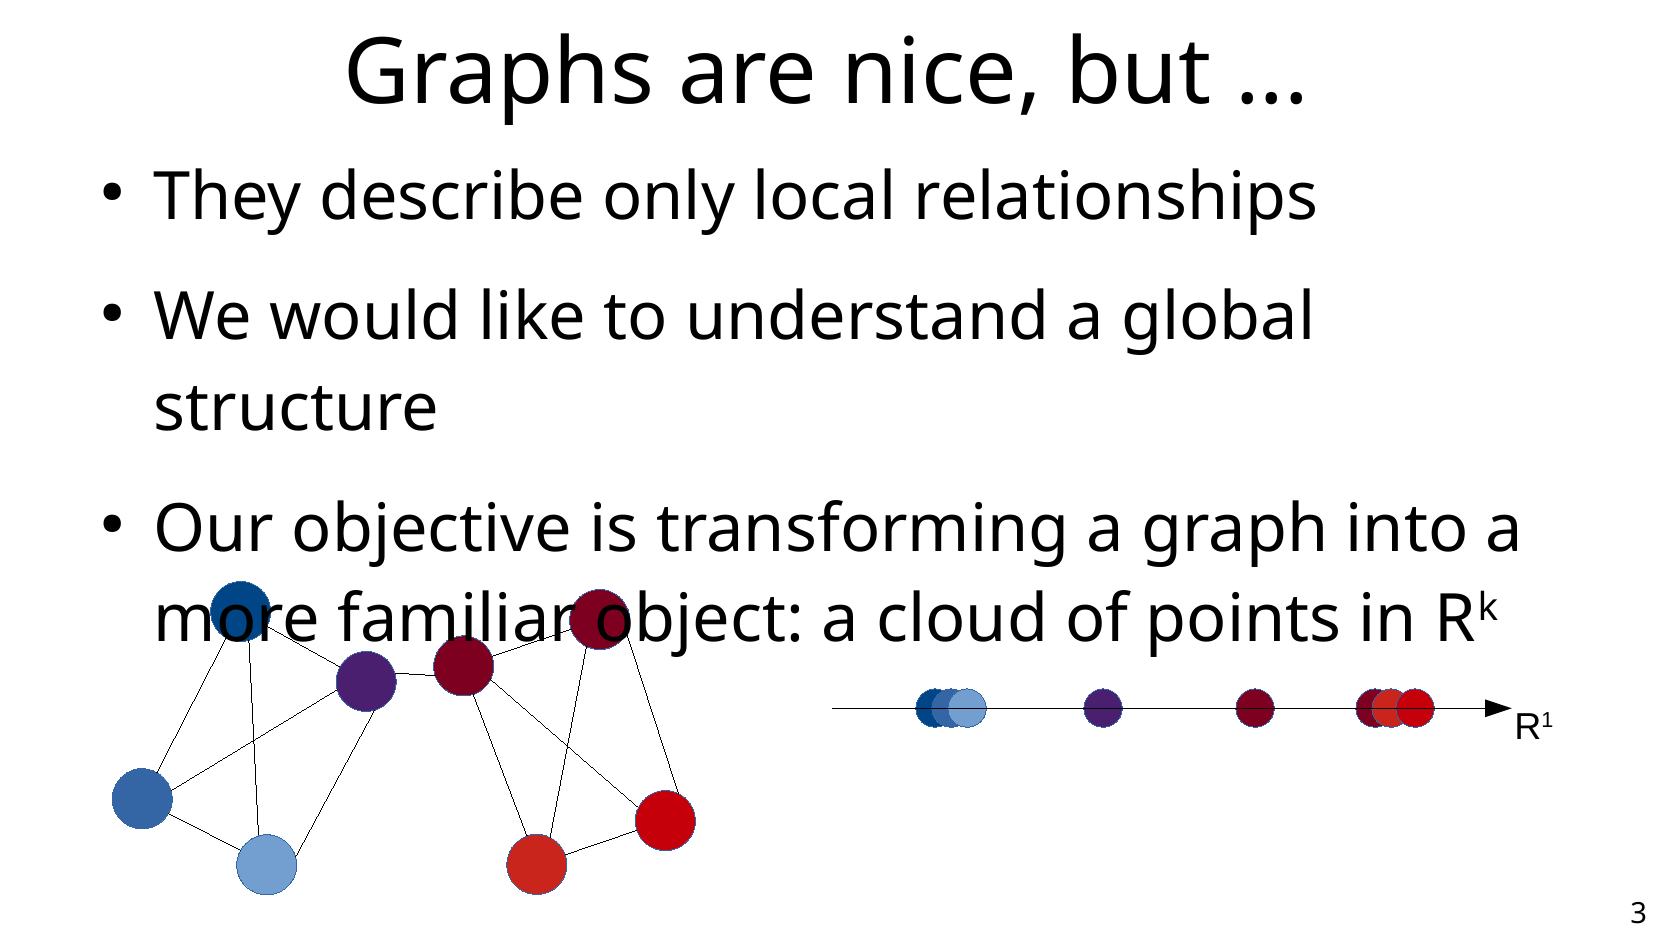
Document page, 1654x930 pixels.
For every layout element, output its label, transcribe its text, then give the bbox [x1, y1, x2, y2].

text_box [1083, 688, 1123, 708]
title Graphs are nice, but ... [82, 2, 1571, 135]
text_box [1235, 688, 1275, 708]
text_box [1355, 688, 1435, 708]
text_box [1355, 709, 1435, 728]
text_box [915, 709, 987, 728]
text_box [1235, 709, 1275, 728]
text_box [236, 868, 297, 895]
text_box [915, 688, 987, 708]
text_box [1083, 709, 1123, 728]
text_box R1 [1499, 698, 1569, 756]
text_box [507, 868, 567, 895]
list They describe only local relationships We would like to understand a global structure Our objective is transforming a graph into a more familiar object: a cloud of points in Rk [82, 148, 1571, 868]
